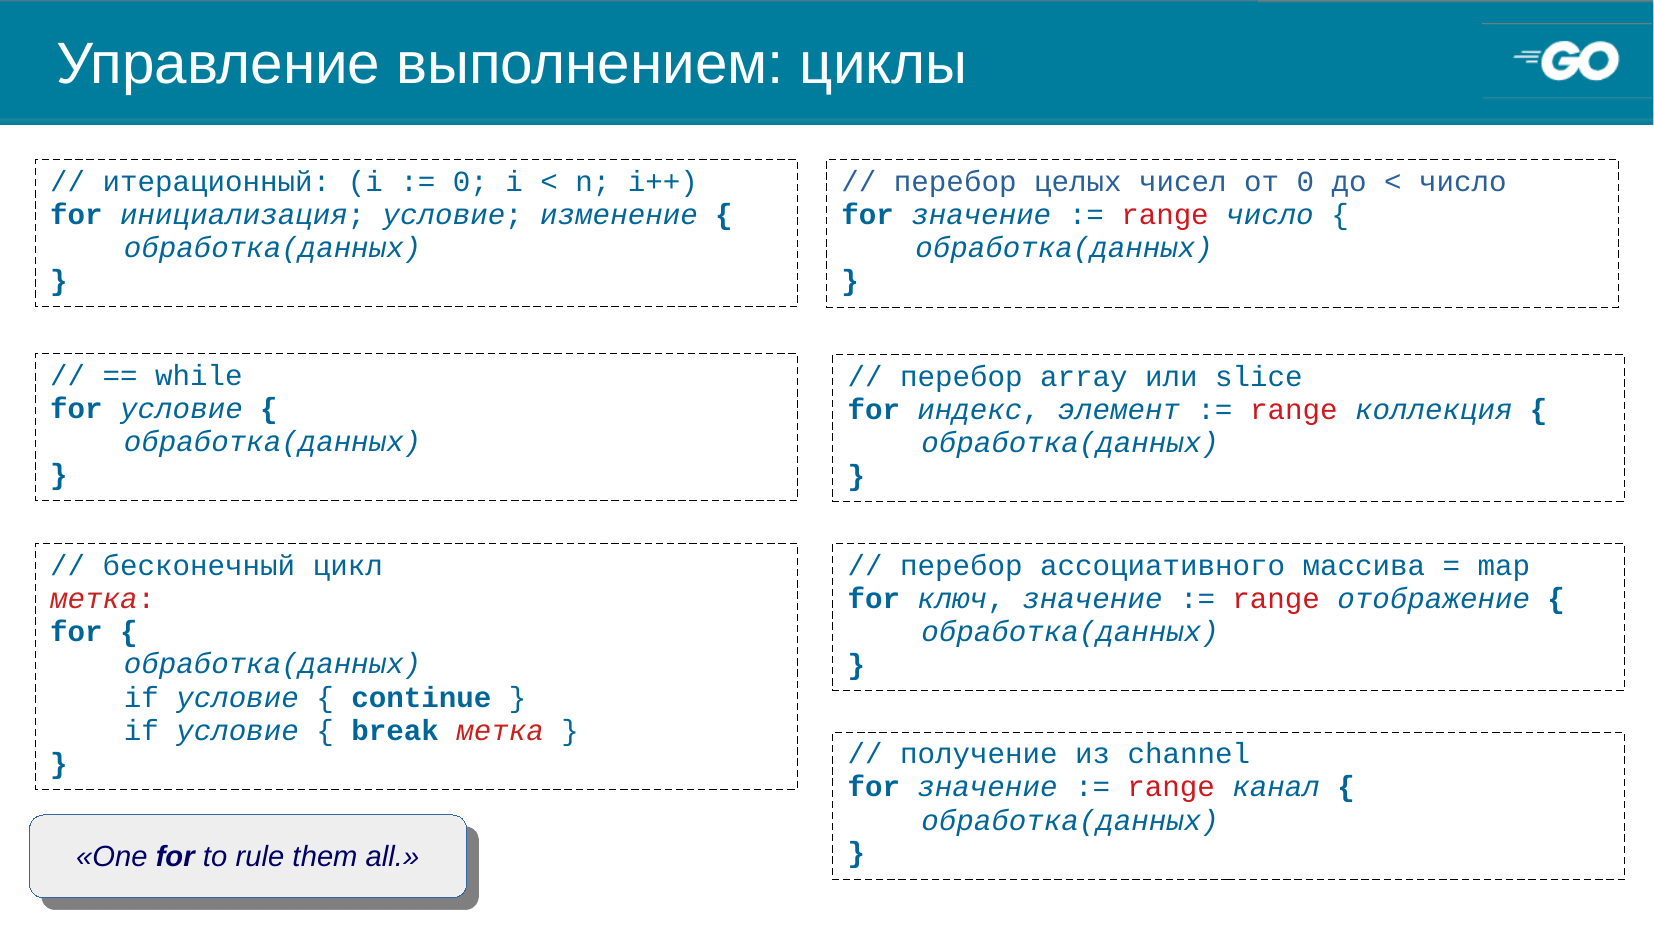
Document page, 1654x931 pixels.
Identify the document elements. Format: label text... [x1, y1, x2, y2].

text_box // перебор array или slice for индекс, элемент := range коллекция { обработка(данных) } [832, 354, 1625, 502]
picture [1542, 41, 1619, 81]
text_box // == while for условие { обработка(данных) } [35, 353, 798, 501]
text_box // получение из channel for значение := range канал { обработка(данных) } [832, 732, 1625, 880]
text_box // бесконечный цикл метка: for { обработка(данных) if условие { continue } if условие { break метка } } [35, 543, 798, 790]
text_box «One for to rule them all.» [29, 814, 467, 898]
text_box // перебор целых чисел от 0 до < число for значение := range число { обработка(данных) } [826, 159, 1619, 308]
text_box // итерационный: (i := 0; i < n; i++) for инициализация; условие; изменение { обработка(данных) } [35, 159, 798, 307]
text_box Управление выполнением: циклы [41, 23, 1495, 104]
text_box // перебор ассоциативного массива = map for ключ, значение := range отображение { обработка(данных) } [832, 543, 1625, 691]
